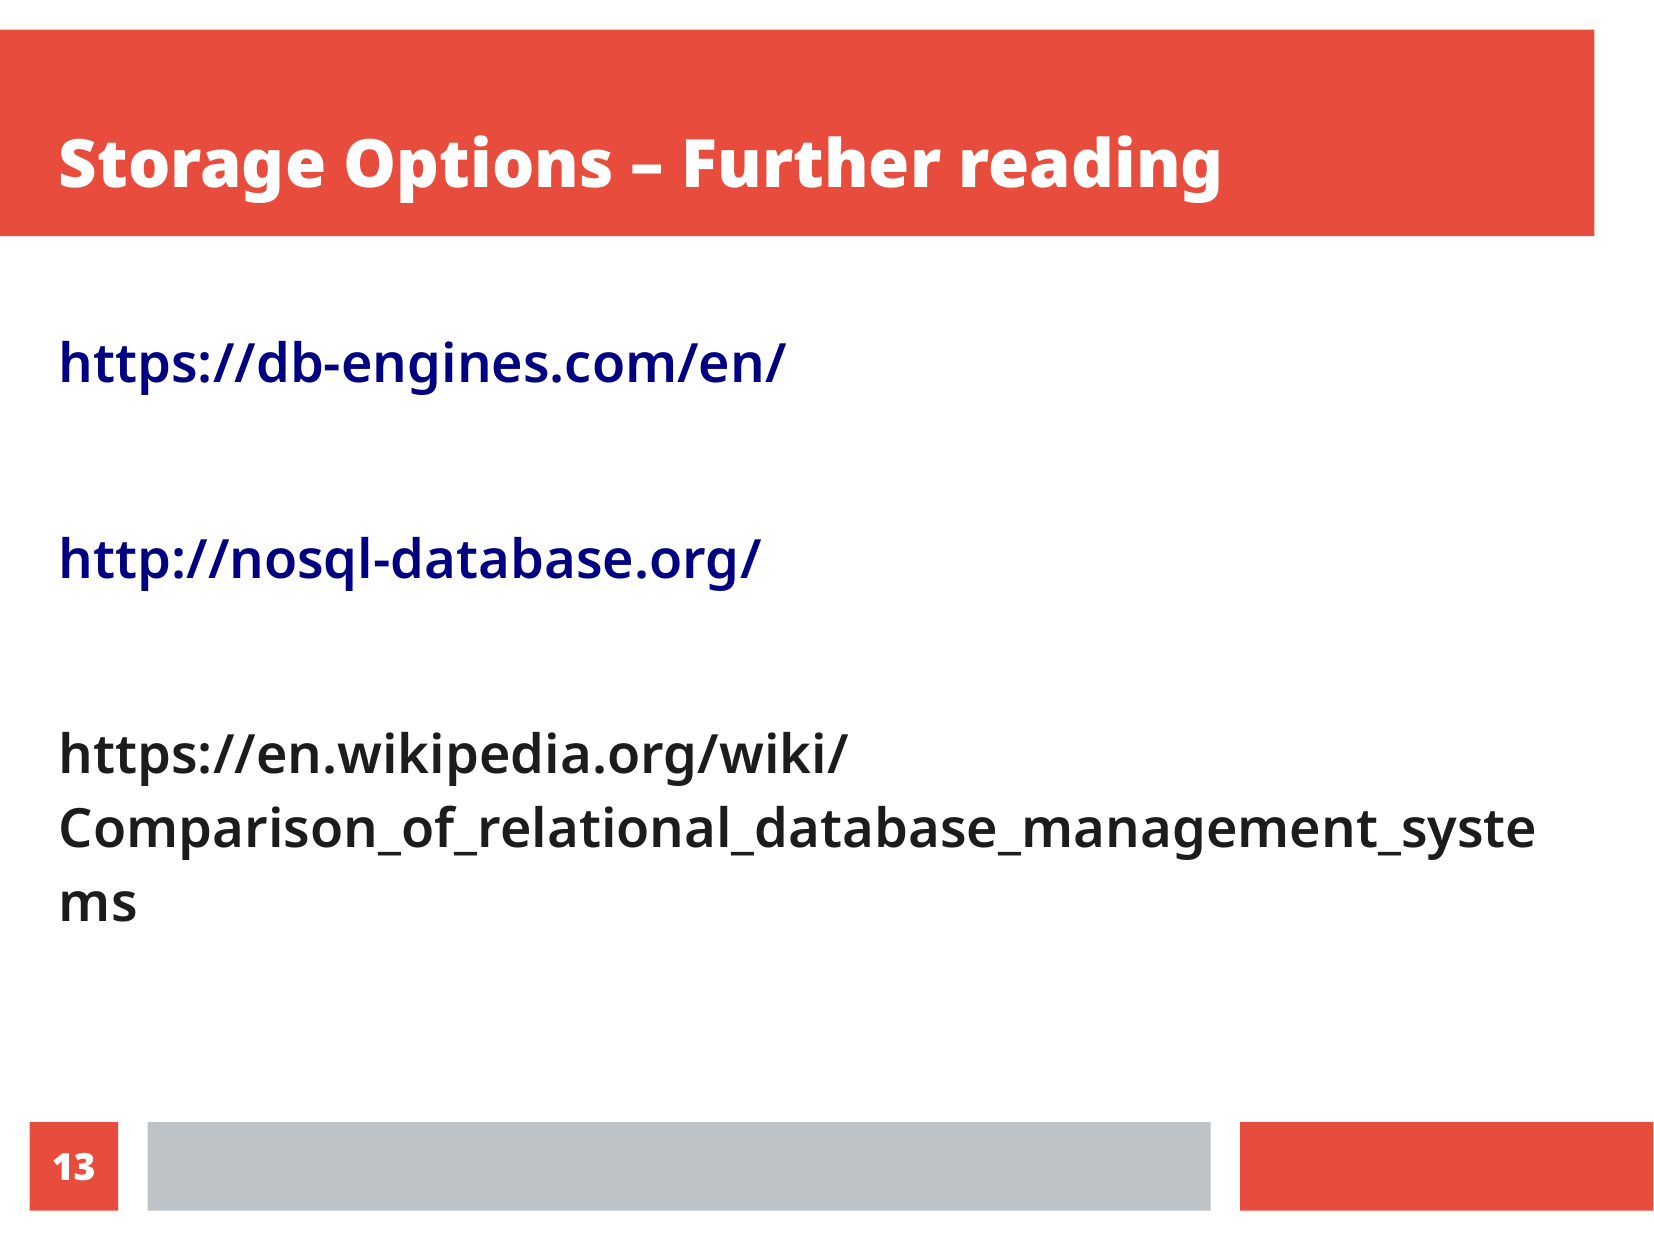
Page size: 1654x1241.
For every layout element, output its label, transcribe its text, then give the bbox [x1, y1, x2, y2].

title Storage Options – Further reading [59, 59, 1595, 207]
list https://db-engines.com/en/ http://nosql-database.org/ https://en.wikipedia.org/wiki/Comparison_of_relational_database_management_systems [59, 324, 1565, 1093]
